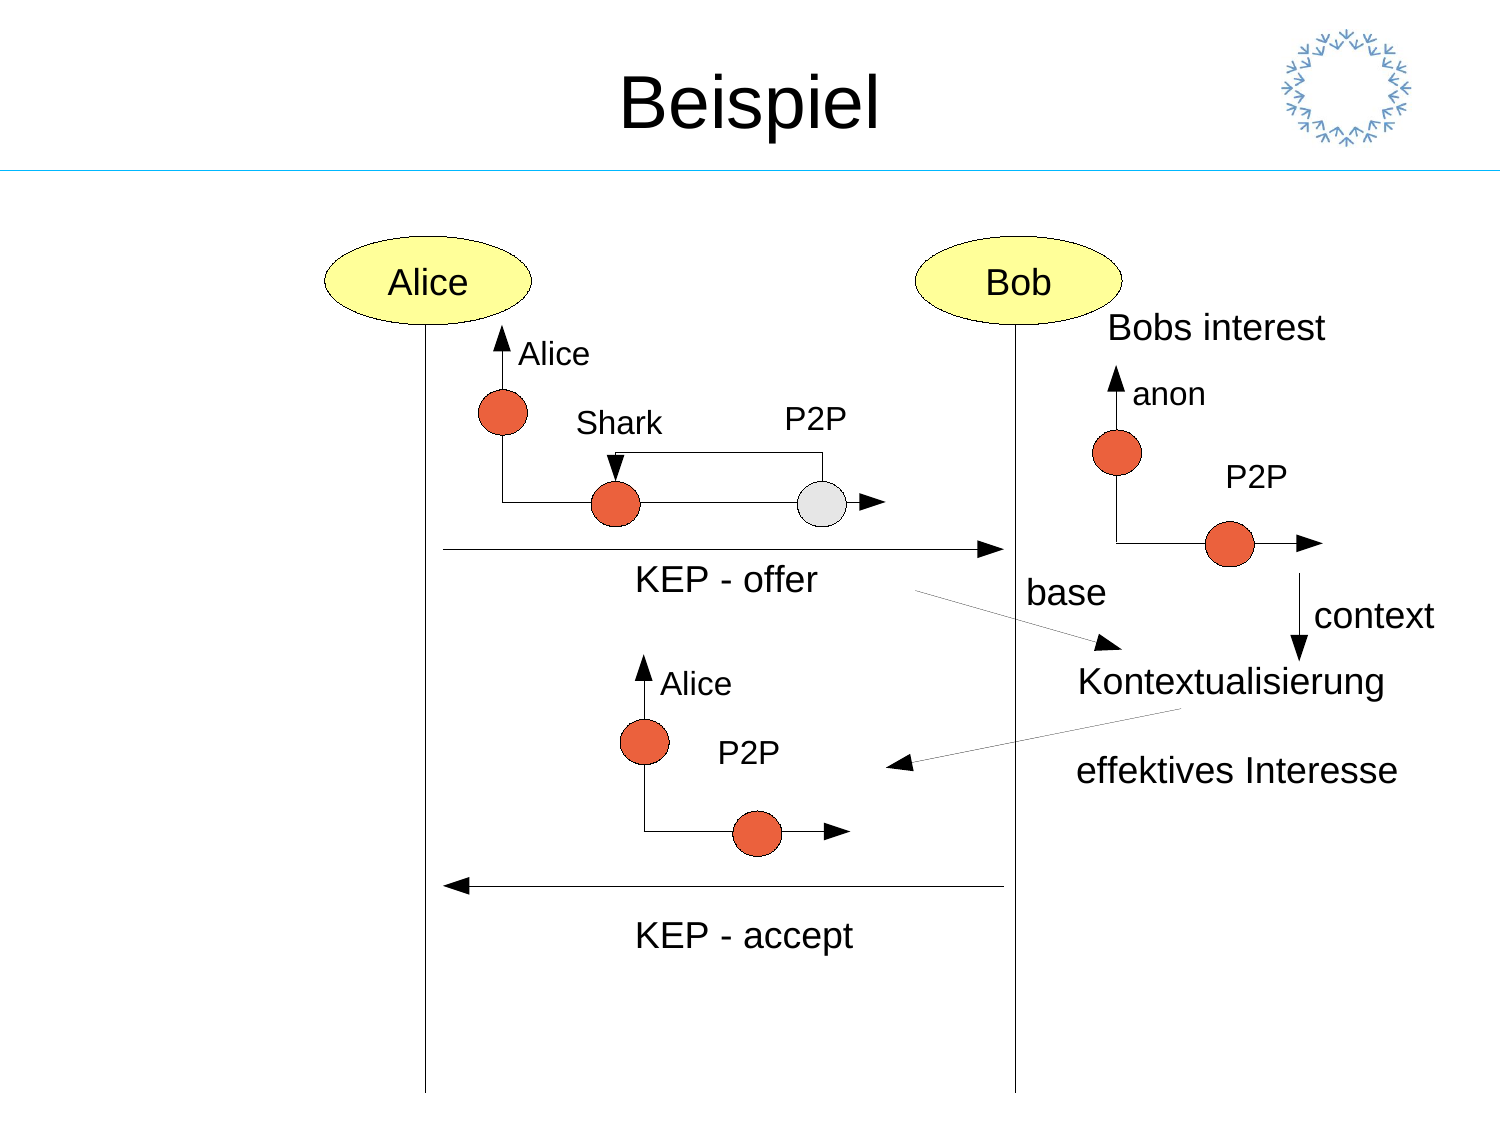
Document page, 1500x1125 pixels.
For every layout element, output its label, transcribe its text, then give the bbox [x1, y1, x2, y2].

text_box [732, 810, 782, 857]
text_box [591, 481, 641, 527]
text_box [478, 389, 528, 436]
text_box anon [1117, 364, 1224, 420]
text_box P2P [1210, 447, 1304, 508]
text_box P2P [702, 723, 809, 779]
text_box Alice [645, 654, 752, 710]
text_box Kontextualisierung [1062, 649, 1400, 710]
text_box effektives Interesse [1061, 738, 1414, 799]
text_box [1092, 429, 1142, 476]
text_box context [1299, 583, 1450, 644]
text_box [797, 481, 847, 527]
text_box KEP - offer [620, 547, 834, 608]
text_box P2P [769, 389, 863, 451]
text_box Bob [915, 236, 1123, 325]
text_box Alice [324, 236, 532, 325]
text_box KEP - accept [620, 903, 869, 964]
text_box Shark [561, 394, 678, 449]
text_box [620, 719, 670, 765]
text_box Alice [503, 324, 610, 380]
text_box Bobs interest [1092, 295, 1341, 356]
text_box [1205, 521, 1255, 567]
picture [1281, 29, 1412, 57]
text_box base [1011, 561, 1123, 621]
title Beispiel [75, 57, 1426, 148]
